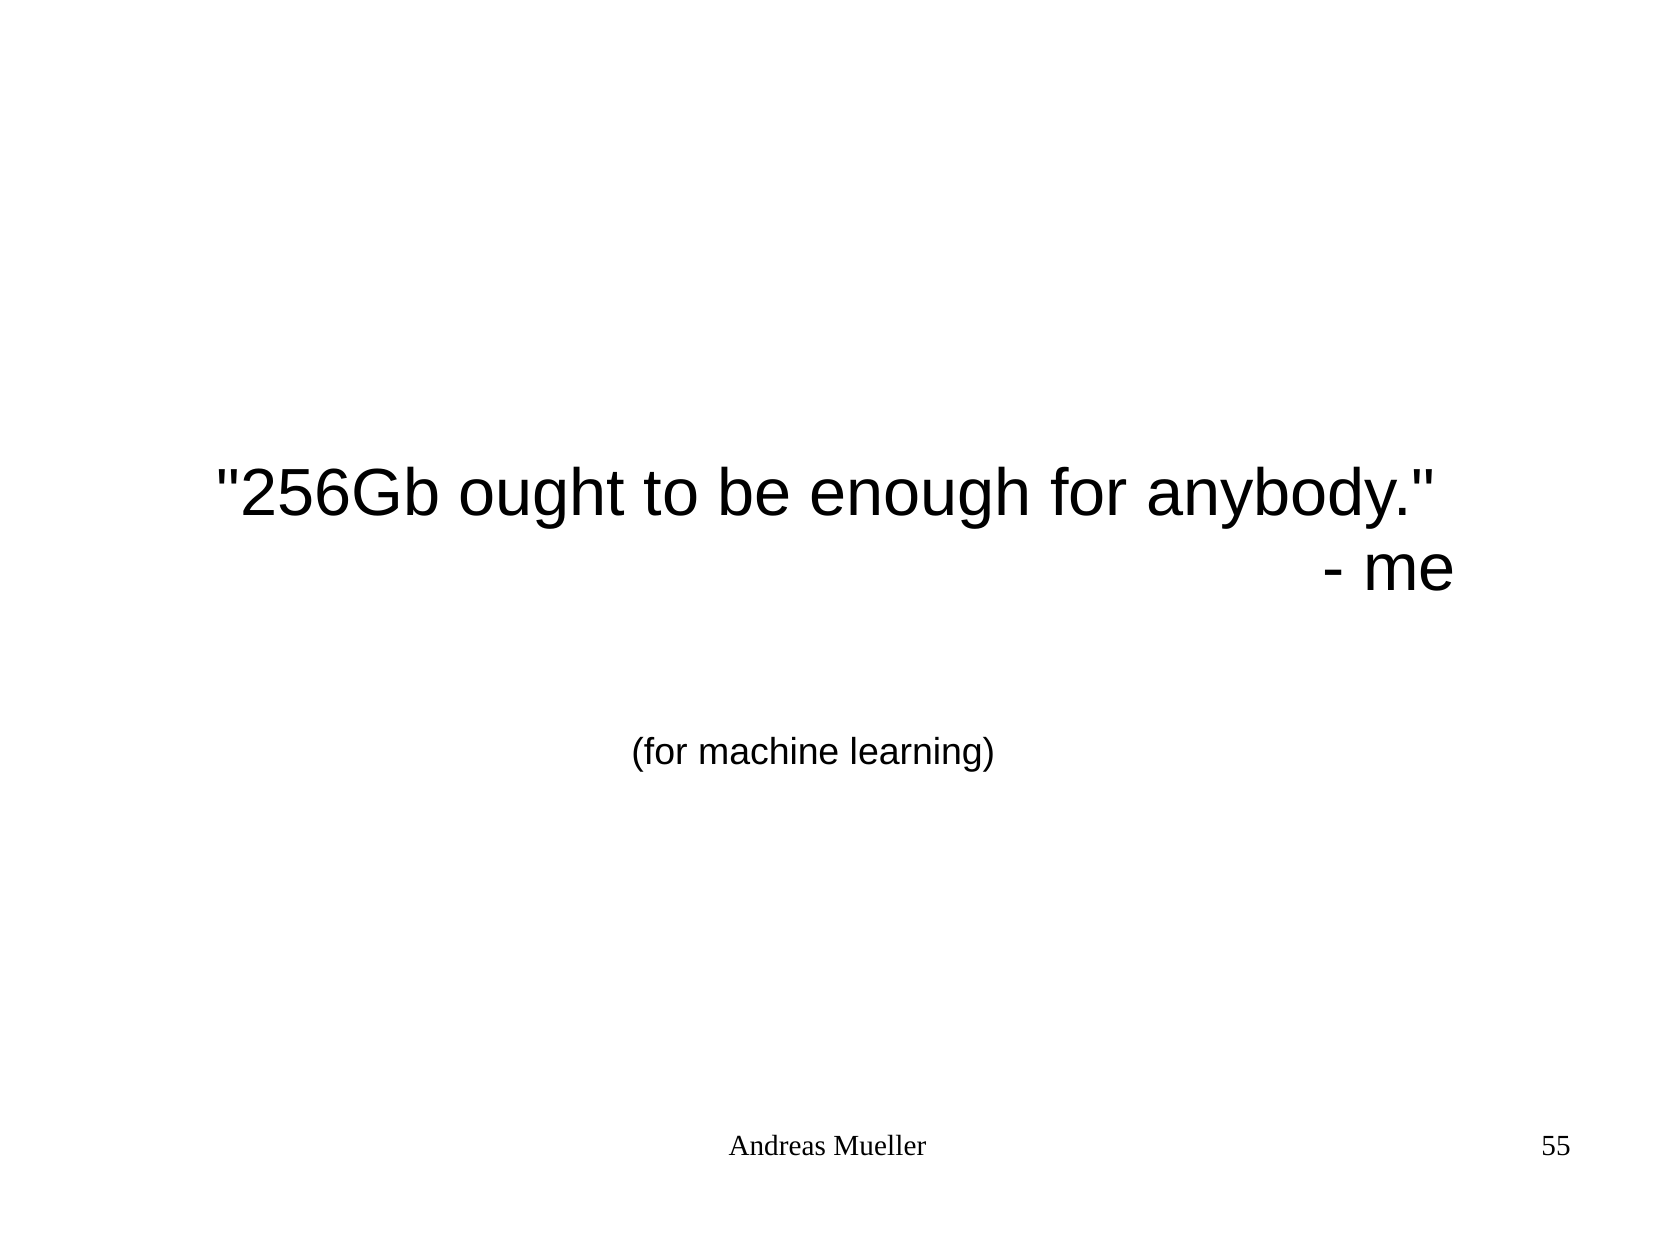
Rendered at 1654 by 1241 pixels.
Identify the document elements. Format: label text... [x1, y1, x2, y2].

text_box (for machine learning) [616, 723, 1037, 781]
subtitle "256Gb ought to be enough for anybody." - me [82, 49, 1571, 1010]
